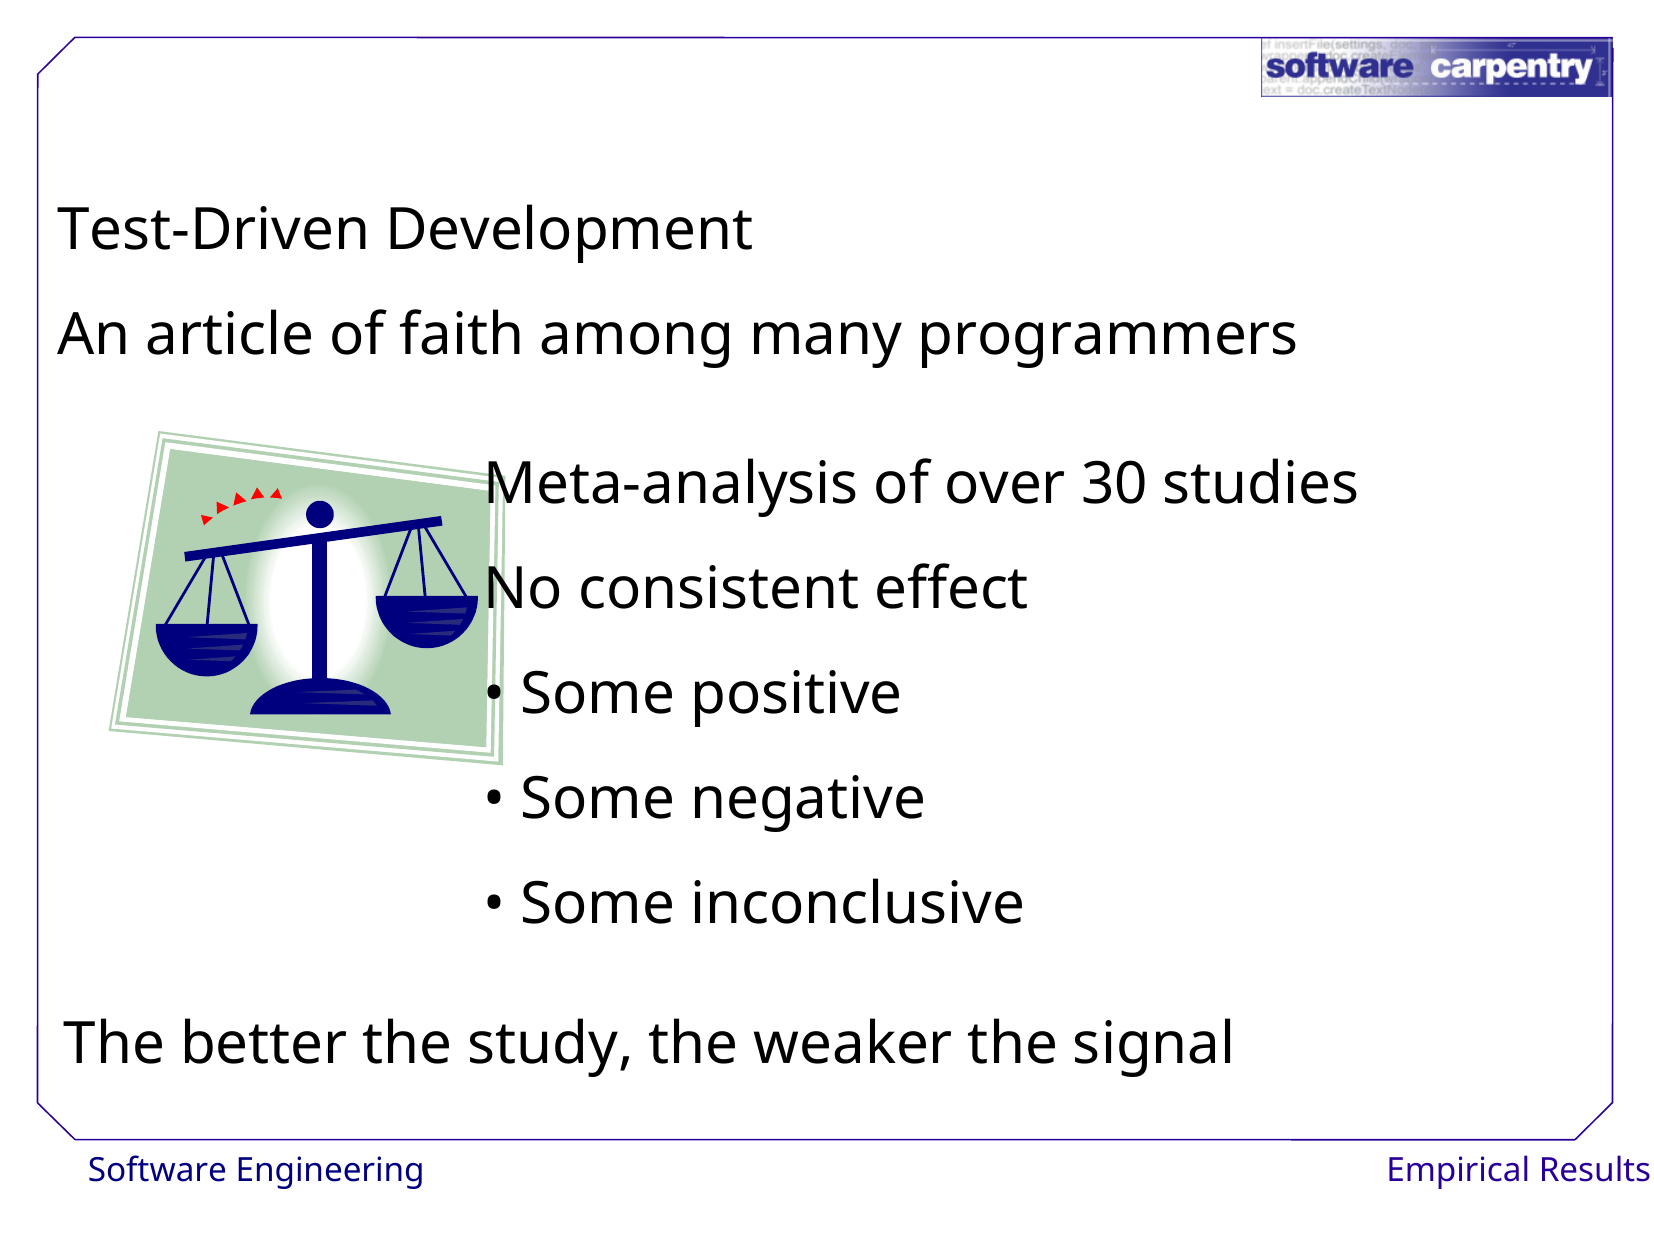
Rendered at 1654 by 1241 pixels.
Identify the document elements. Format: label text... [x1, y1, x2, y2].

picture [108, 430, 468, 766]
text_box Meta-analysis of over 30 studies No consistent effect • Some positive • Some negative • Some inconclusive [468, 402, 1525, 943]
text_box Test-Driven Development An article of faith among many programmers [42, 148, 1464, 375]
picture [1261, 39, 1613, 97]
text_box The better the study, the weaker the signal [49, 962, 1401, 1084]
